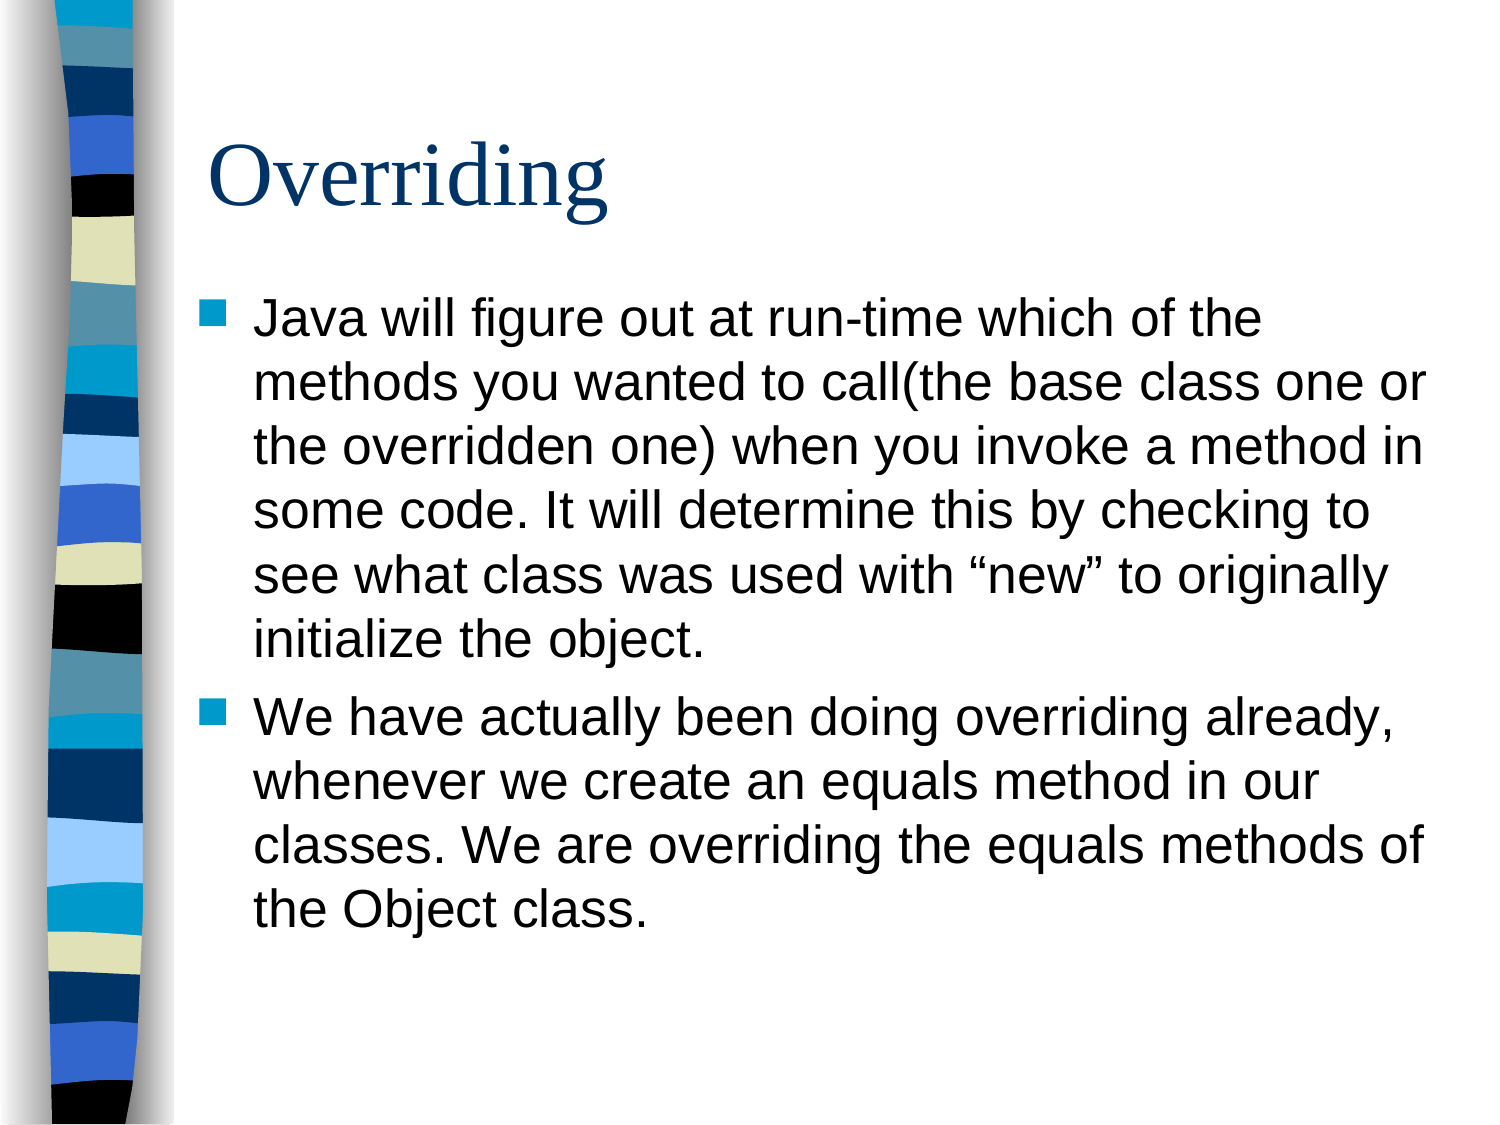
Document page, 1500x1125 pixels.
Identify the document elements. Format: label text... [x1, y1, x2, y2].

title Overriding [192, 74, 1468, 263]
list Java will figure out at run-time which of the methods you wanted to call(the base class one or the overridden one) when you invoke a method in some code. It will determine this by checking to see what class was used with “new” to originally initialize the object. We have actually been doing overriding already, whenever we create an equals method in our classes. We are overriding the equals methods of the Object class. [187, 275, 1463, 951]
